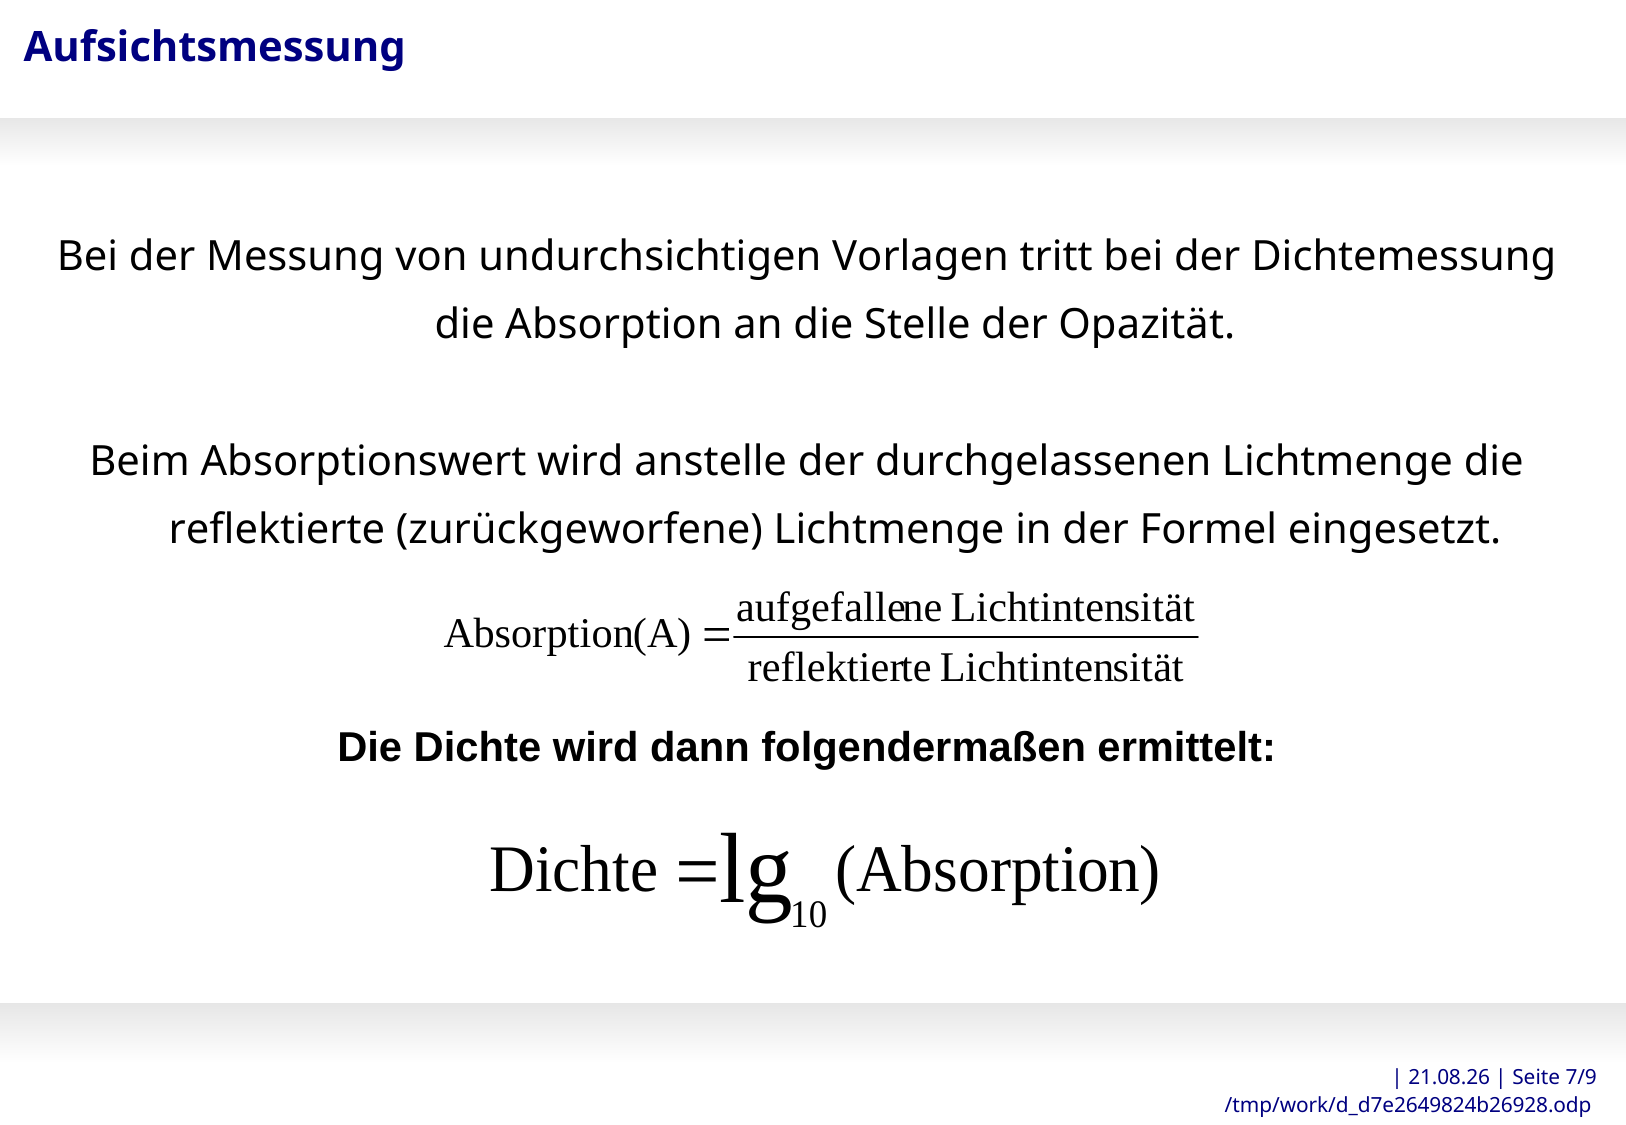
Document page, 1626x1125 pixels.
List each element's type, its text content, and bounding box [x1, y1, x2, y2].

list Bei der Messung von undurchsichtigen Vorlagen tritt bei der Dichtemessung die Absorption an die Stelle der Opazität. Beim Absorptionswert wird anstelle der durchgelassenen Lichtmenge die reflektierte (zurückgeworfene) Lichtmenge in der Formel eingesetzt. [24, 213, 1589, 573]
title Aufsichtsmessung [23, 5, 1600, 154]
chart [479, 813, 1171, 942]
text_box Die Dichte wird dann folgendermaßen ermittelt: [24, 713, 1589, 789]
chart [437, 580, 1209, 691]
